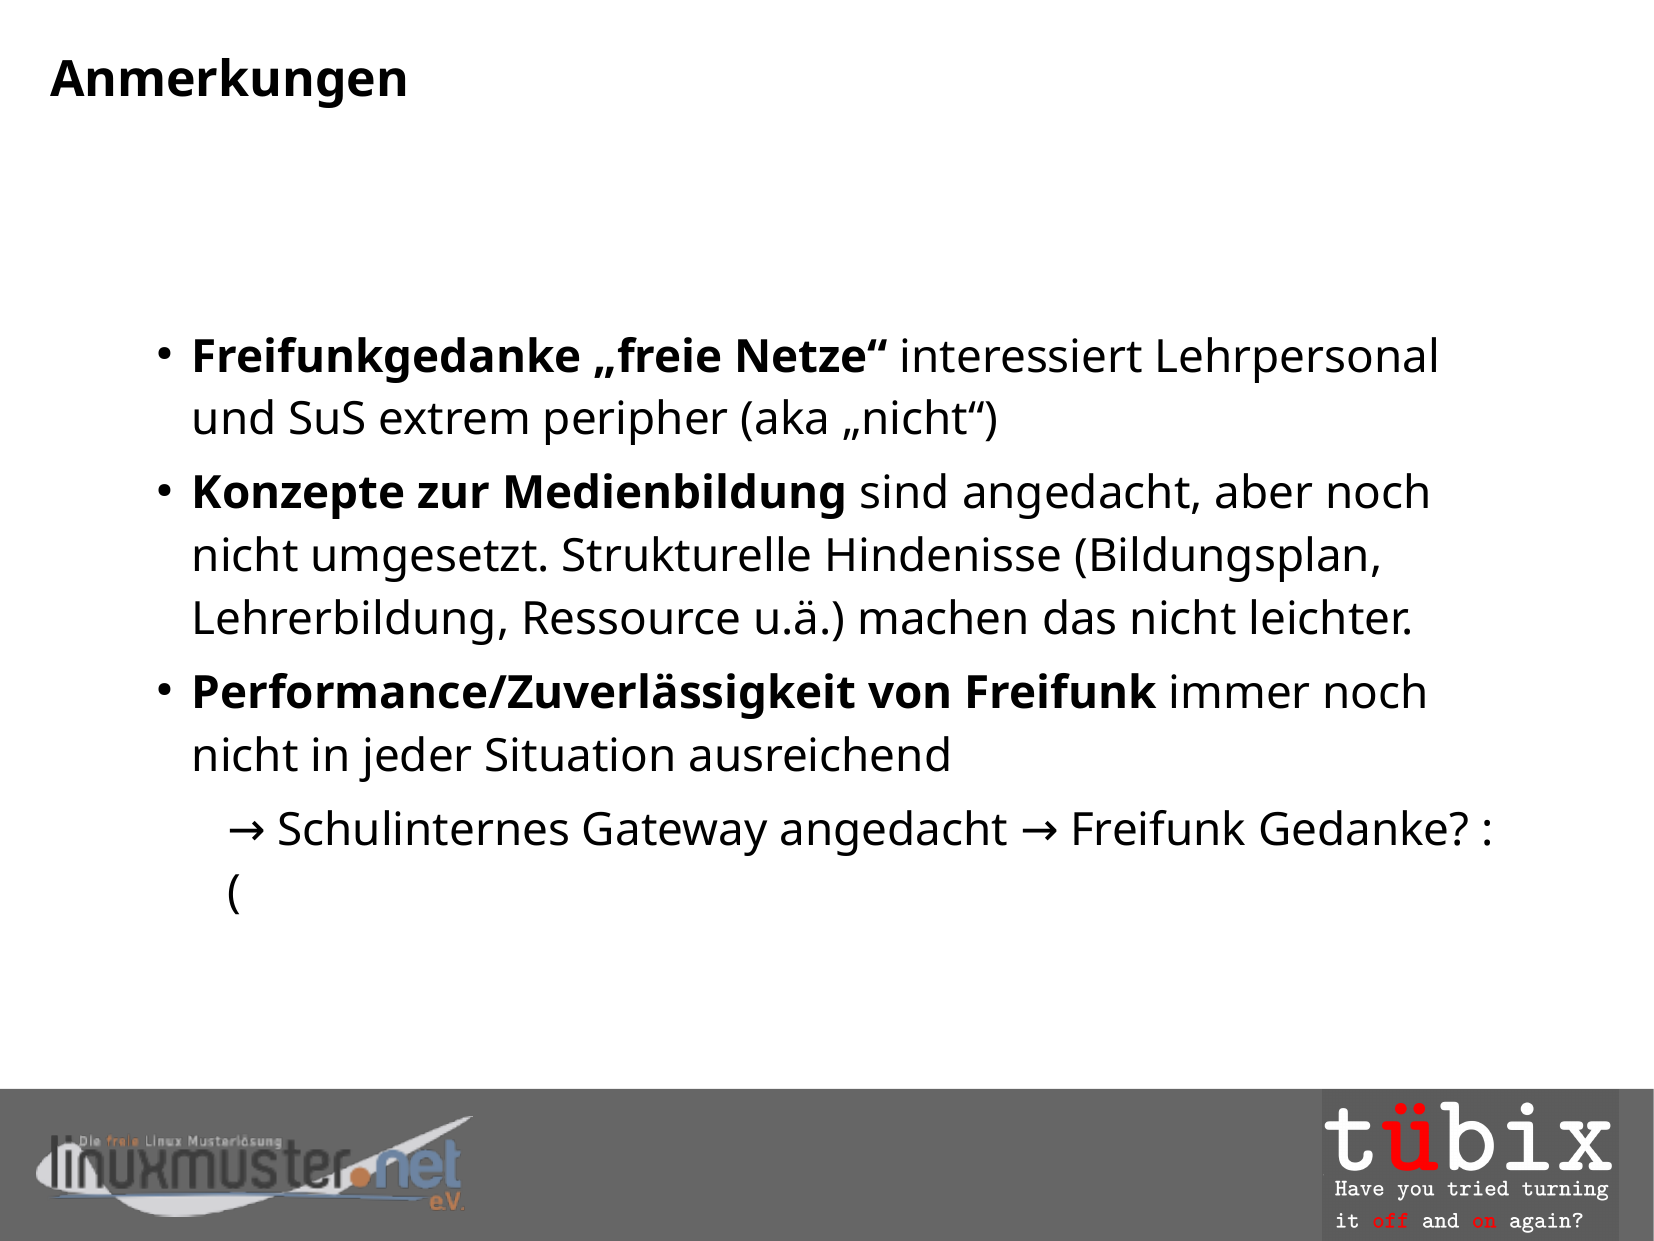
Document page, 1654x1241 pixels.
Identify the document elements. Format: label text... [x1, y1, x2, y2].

picture [1322, 1089, 1619, 1241]
text_box Anmerkungen [35, 35, 927, 114]
text_box Freifunkgedanke „freie Netze“ interessiert Lehrpersonal und SuS extrem peripher (aka „nicht“) Konzepte zur Medienbildung sind angedacht, aber noch nicht umgesetzt. Strukturelle Hindenisse (Bildungsplan, Lehrerbildung, Ressource u.ä.) machen das nicht leichter. Performance/Zuverlässigkeit von Freifunk immer noch nicht in jeder Situation ausreichend → Schulinternes Gateway angedacht → Freifunk Gedanke? :( [141, 315, 1512, 898]
picture [36, 1116, 473, 1217]
